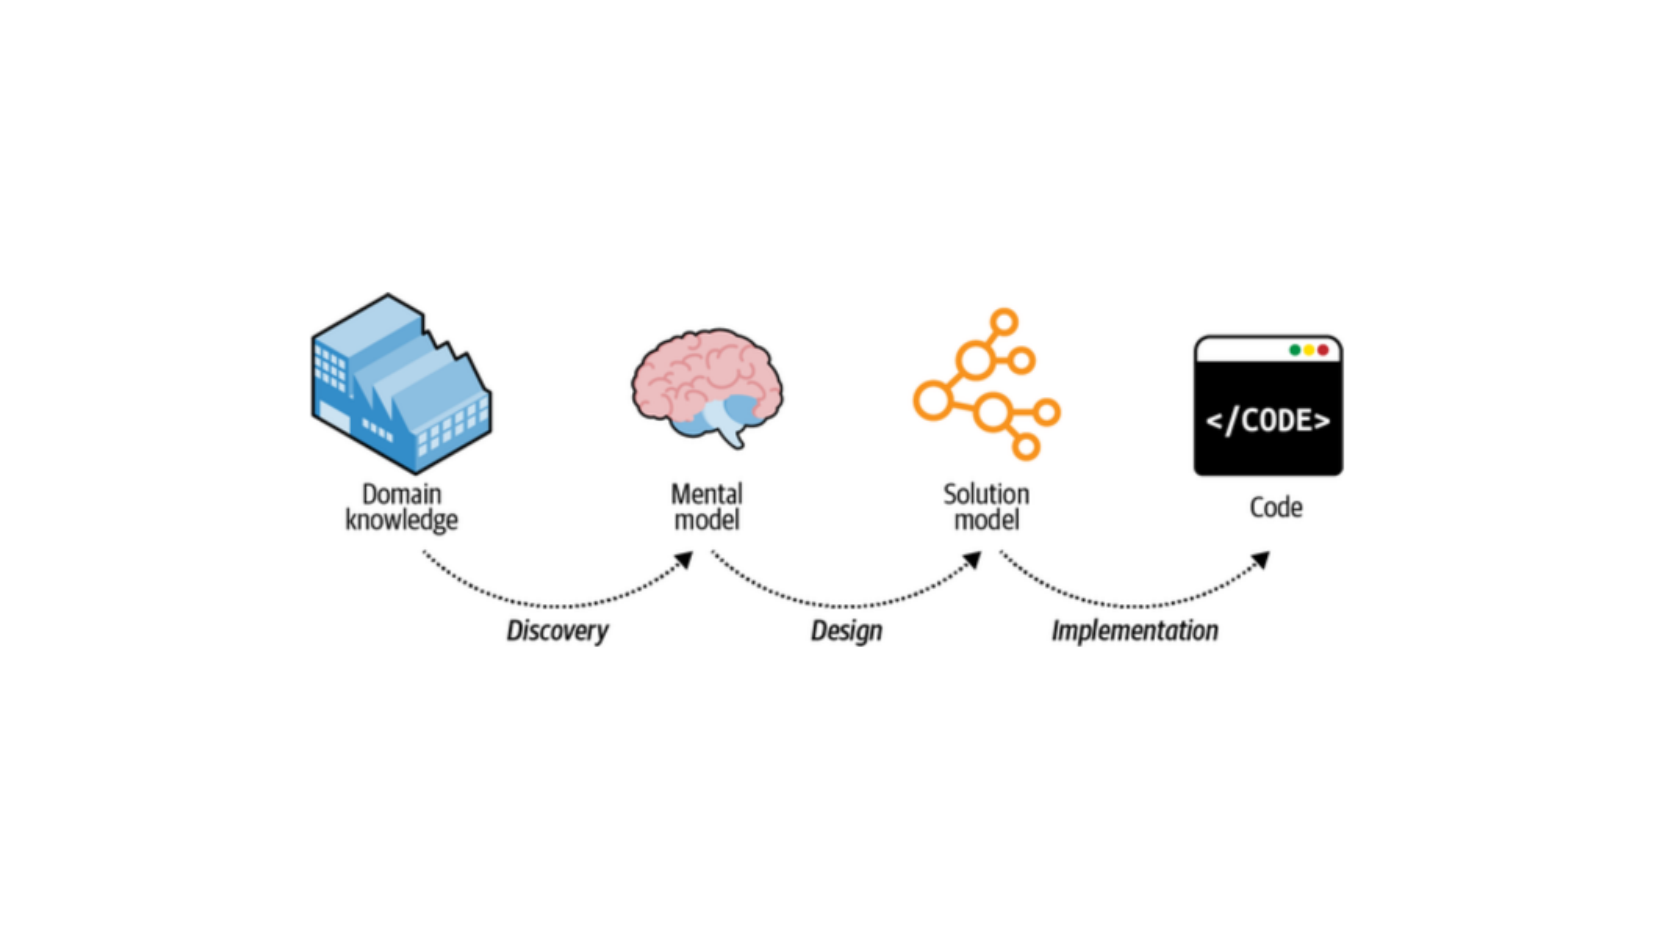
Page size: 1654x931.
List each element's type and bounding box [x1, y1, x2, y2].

picture [290, 272, 1363, 658]
